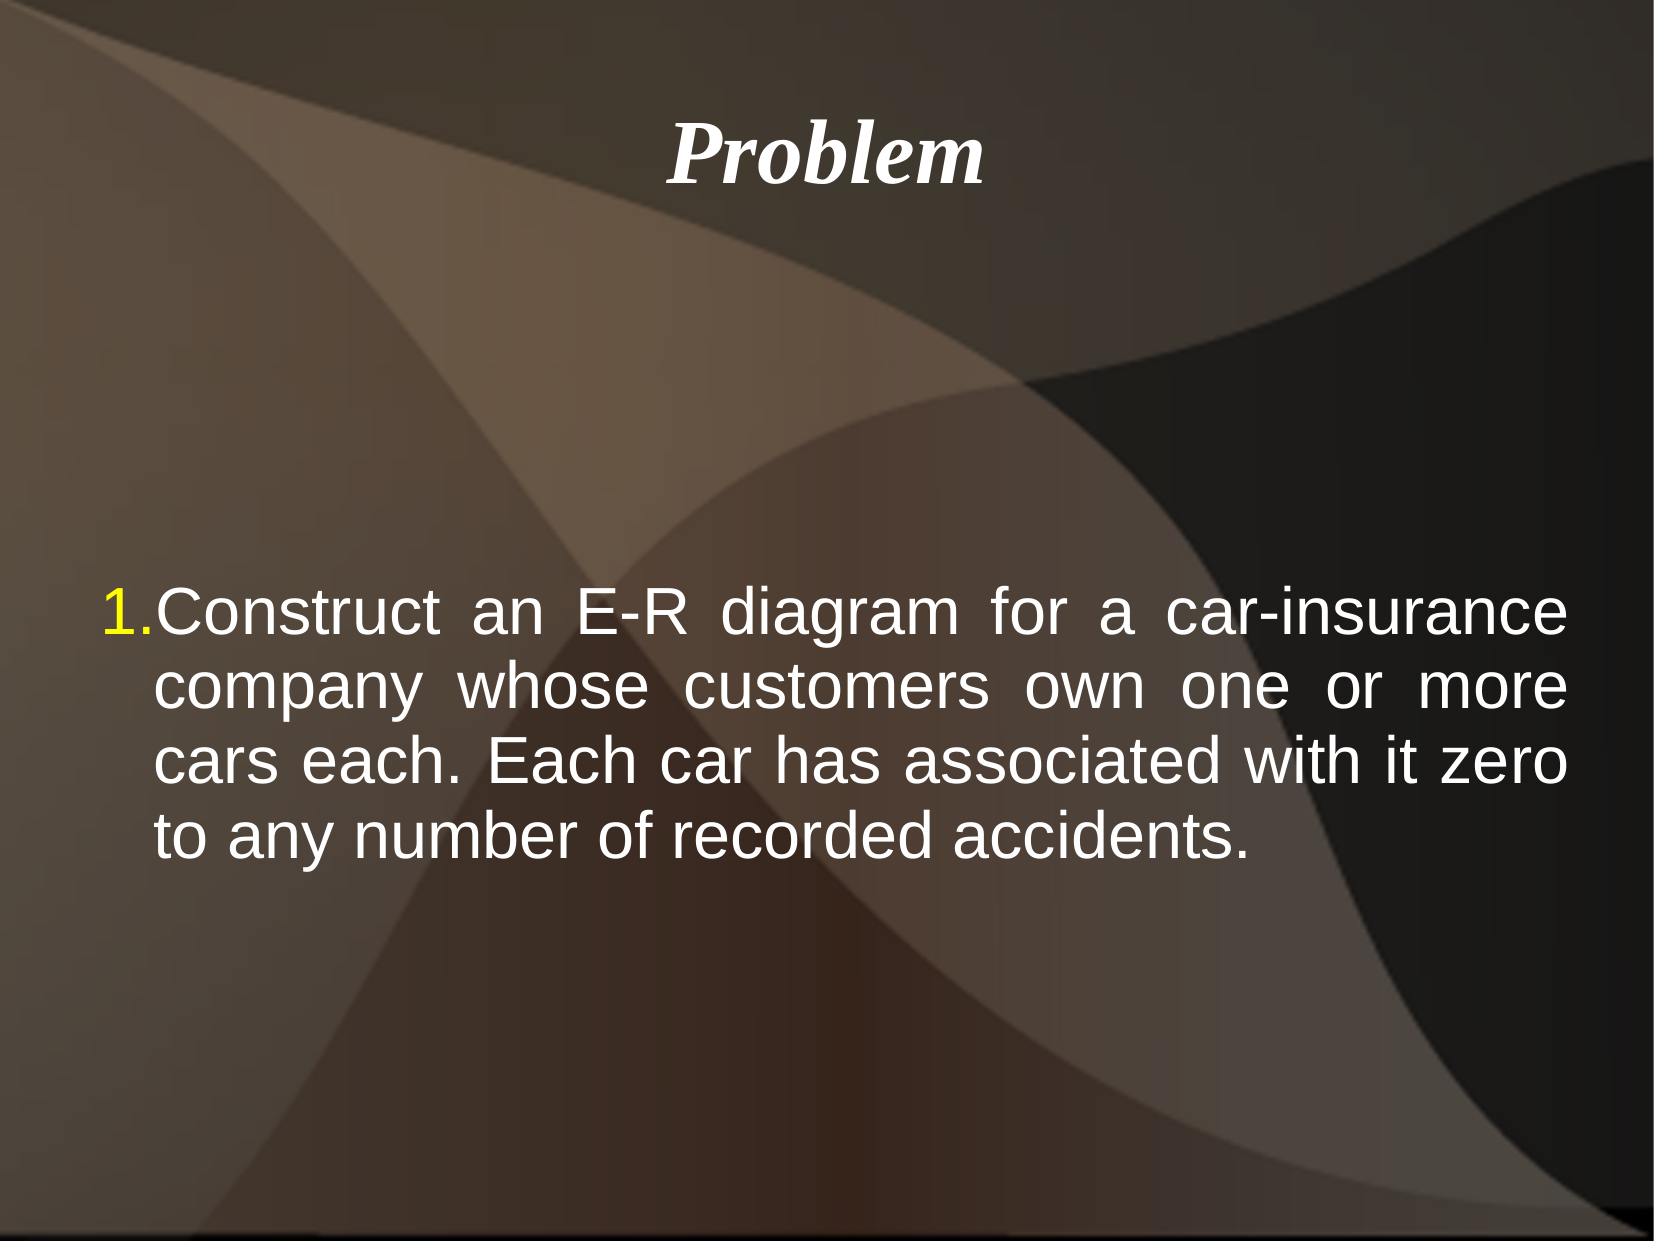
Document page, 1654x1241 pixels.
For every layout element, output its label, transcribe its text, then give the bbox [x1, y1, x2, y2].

list Construct an E-R diagram for a car-insurance company whose customers own one or more cars each. Each car has associated with it zero to any number of recorded accidents. [82, 573, 1571, 978]
picture [0, 0, 1654, 1241]
title Problem [82, 56, 1571, 250]
